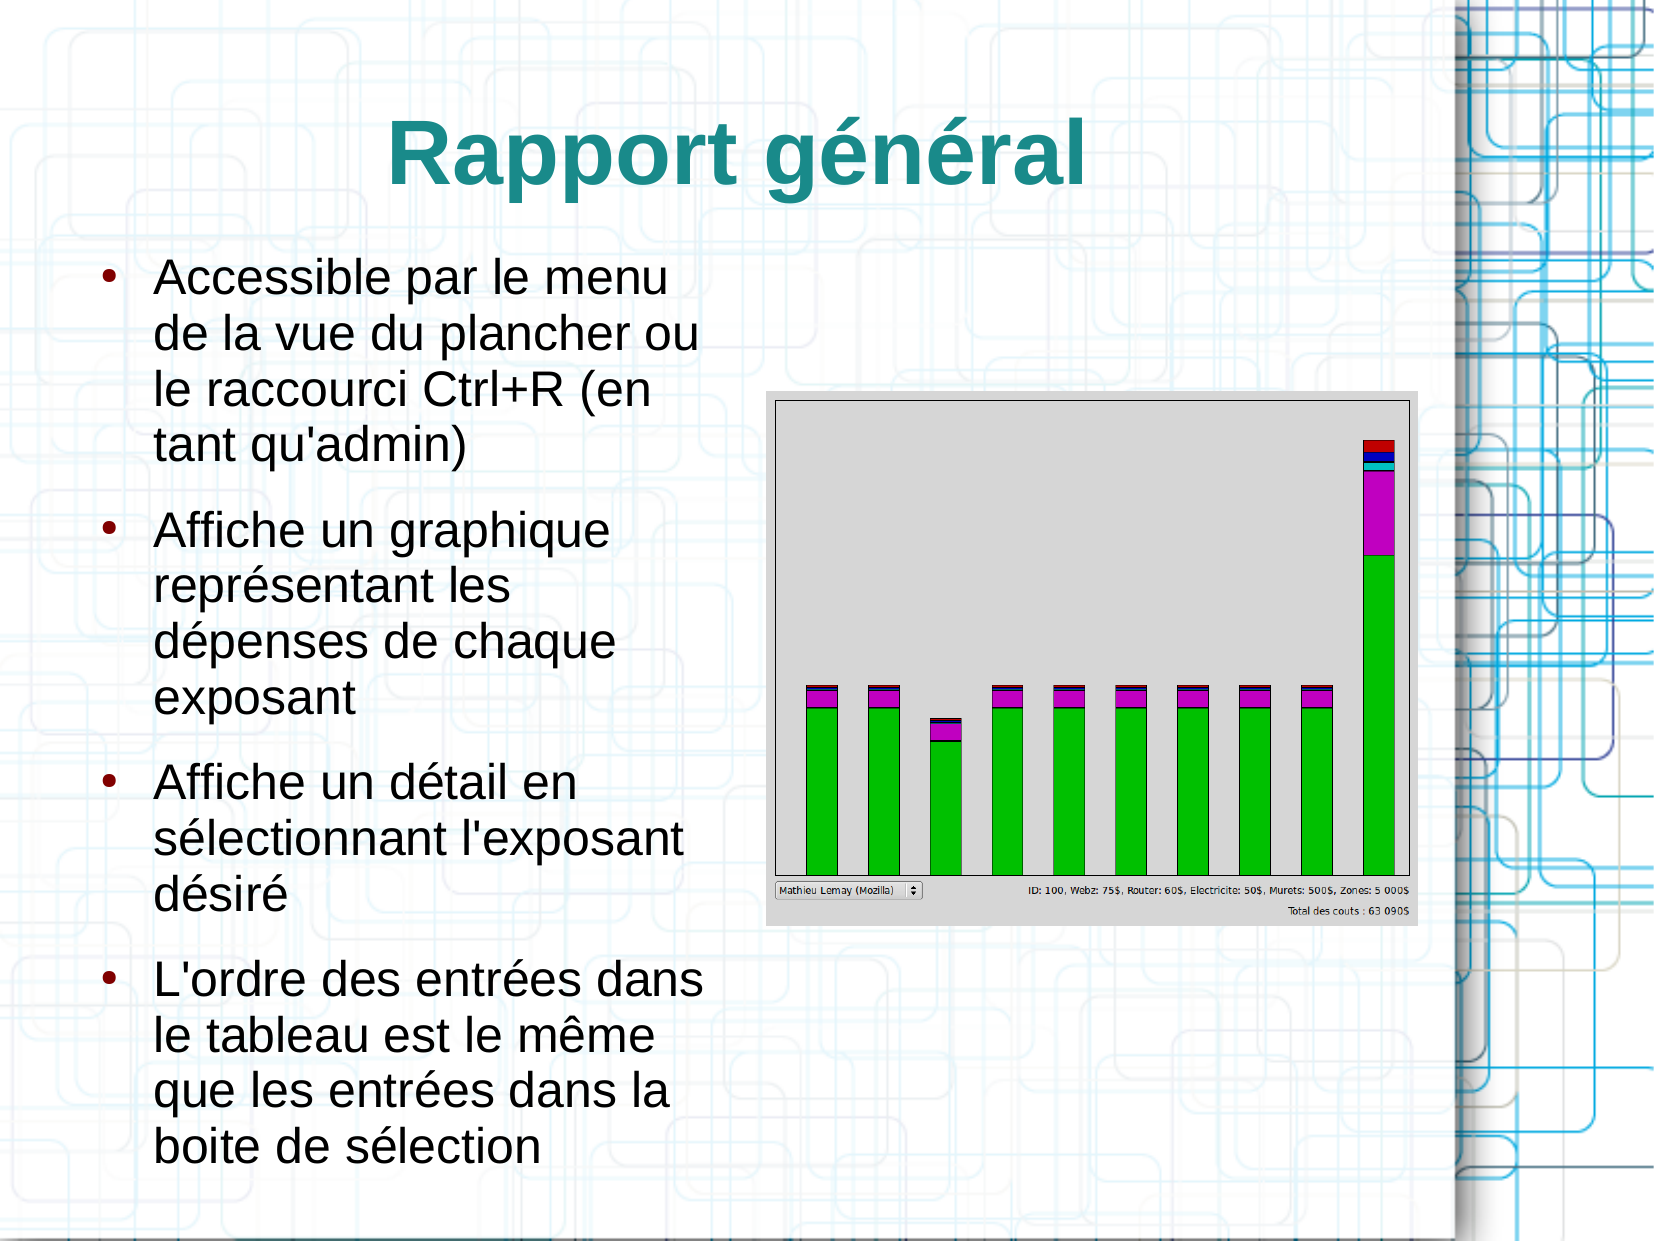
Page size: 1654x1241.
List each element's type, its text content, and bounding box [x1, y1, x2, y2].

list Accessible par le menu de la vue du plancher ou le raccourci Ctrl+R (en tant qu'admin) Affiche un graphique représentant les dépenses de chaque exposant Affiche un détail en sélectionnant l'exposant désiré L'ordre des entrées dans le tableau est le même que les entrées dans la boite de sélection [82, 249, 734, 1175]
picture [0, 0, 1654, 1241]
title Rapport général [59, 49, 1418, 257]
